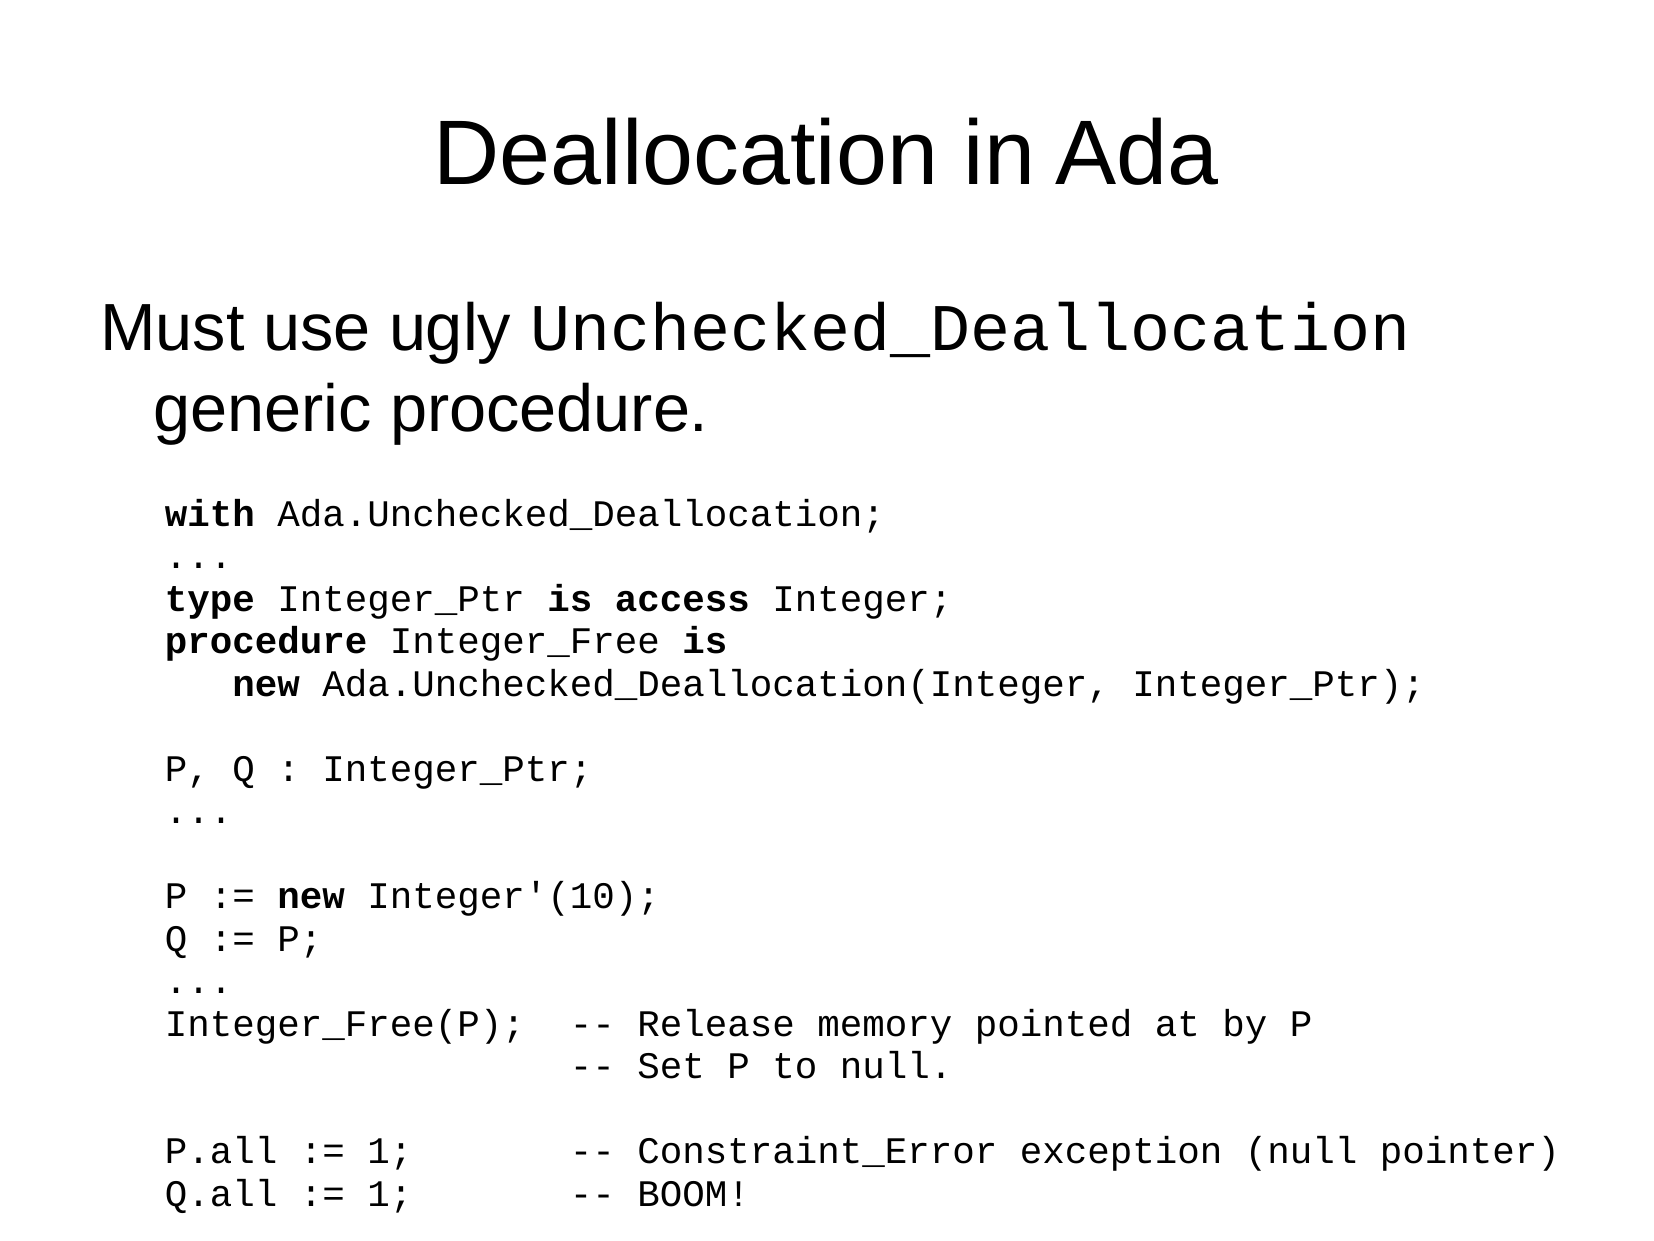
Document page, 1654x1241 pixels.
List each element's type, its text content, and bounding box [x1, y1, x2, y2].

text_box with Ada.Unchecked_Deallocation; ... type Integer_Ptr is access Integer; procedure Integer_Free is new Ada.Unchecked_Deallocation(Integer, Integer_Ptr); P, Q : Integer_Ptr; ... P := new Integer'(10); Q := P; ... Integer_Free(P); -- Release memory pointed at by P -- Set P to null. P.all := 1; -- Constraint_Error exception (null pointer) Q.all := 1; -- BOOM! [150, 487, 1575, 1193]
list Must use ugly Unchecked_Deallocation generic procedure. [82, 290, 1571, 1094]
title Deallocation in Ada [82, 56, 1571, 250]
